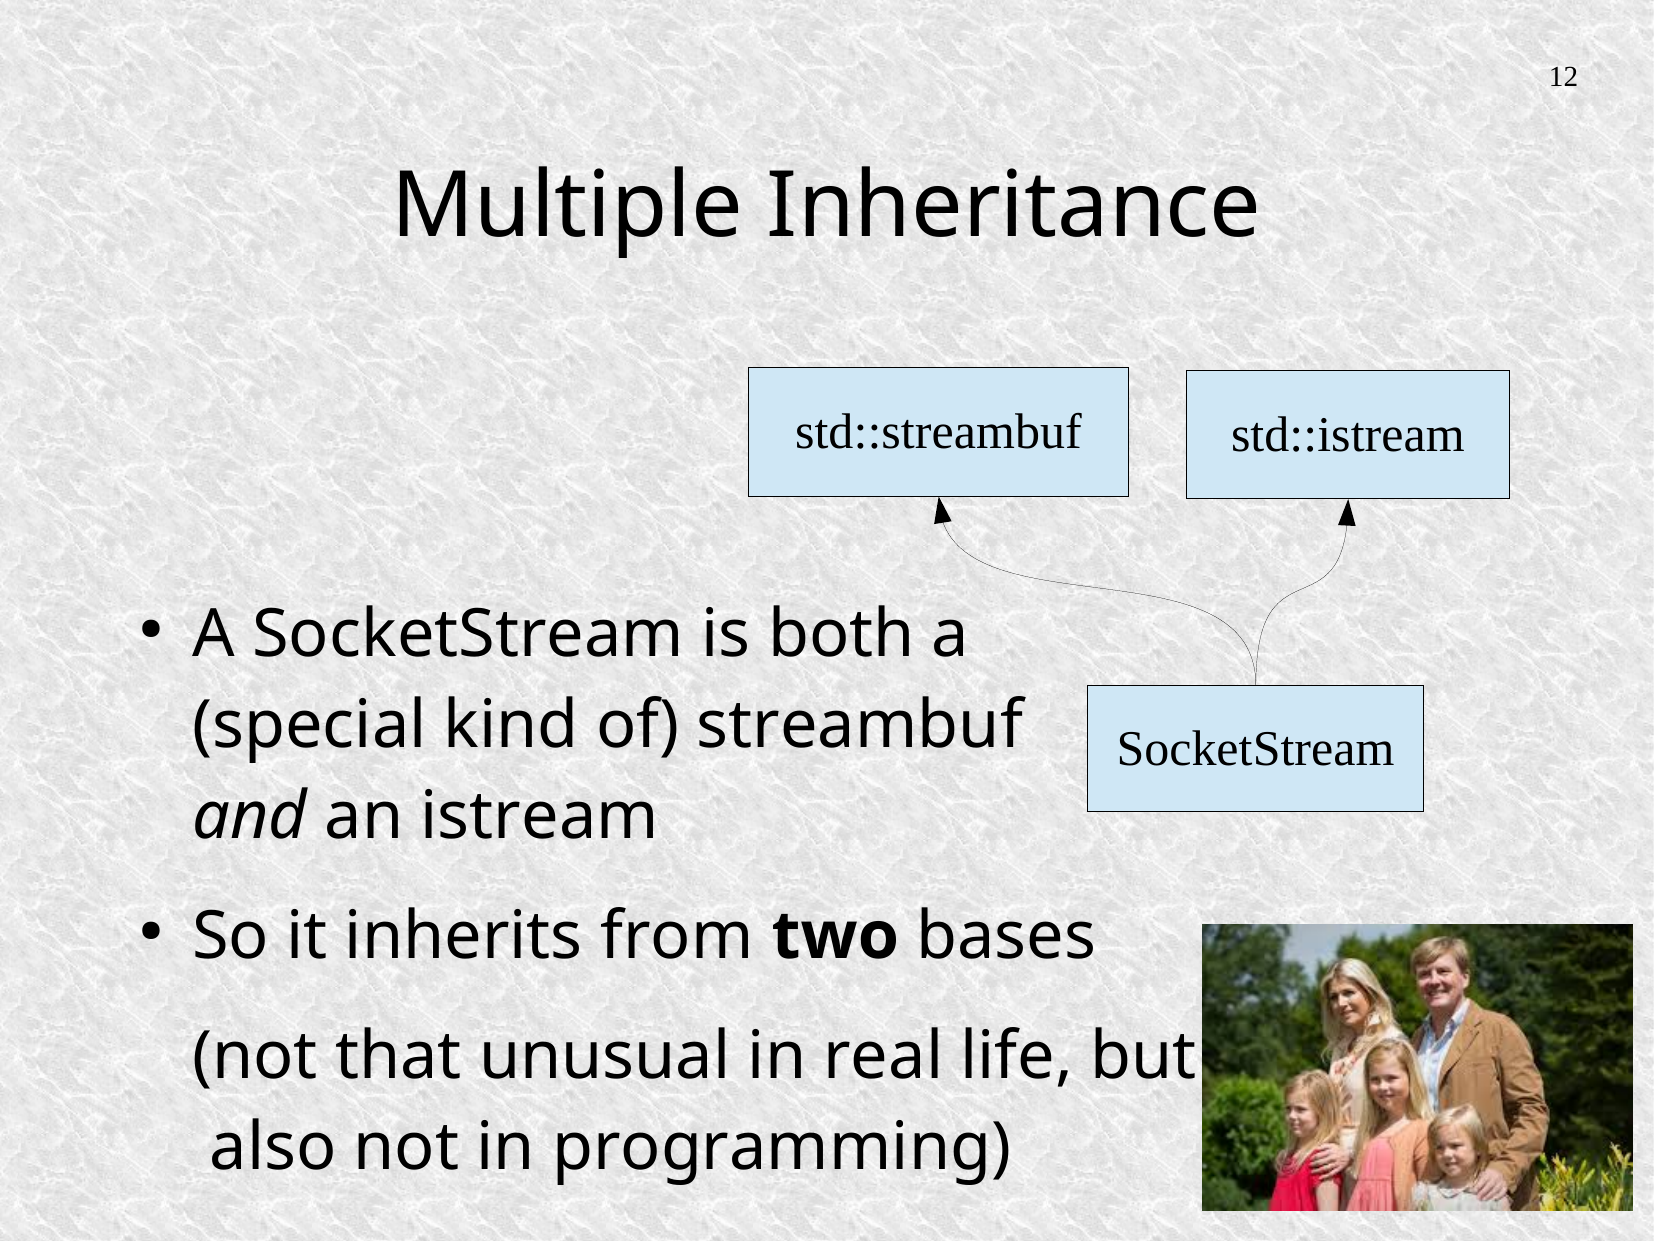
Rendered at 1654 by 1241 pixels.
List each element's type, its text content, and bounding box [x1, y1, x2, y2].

text_box std::streambuf [748, 367, 1129, 497]
title Multiple Inheritance [120, 97, 1533, 305]
text_box SocketStream [1087, 685, 1424, 812]
picture [0, 0, 1654, 1241]
list A SocketStream is both a (special kind of) streambuf and an istream So it inherits from two bases (not that unusual in real life, but also not in programming) [121, 344, 1534, 1127]
text_box std::istream [1186, 370, 1510, 499]
